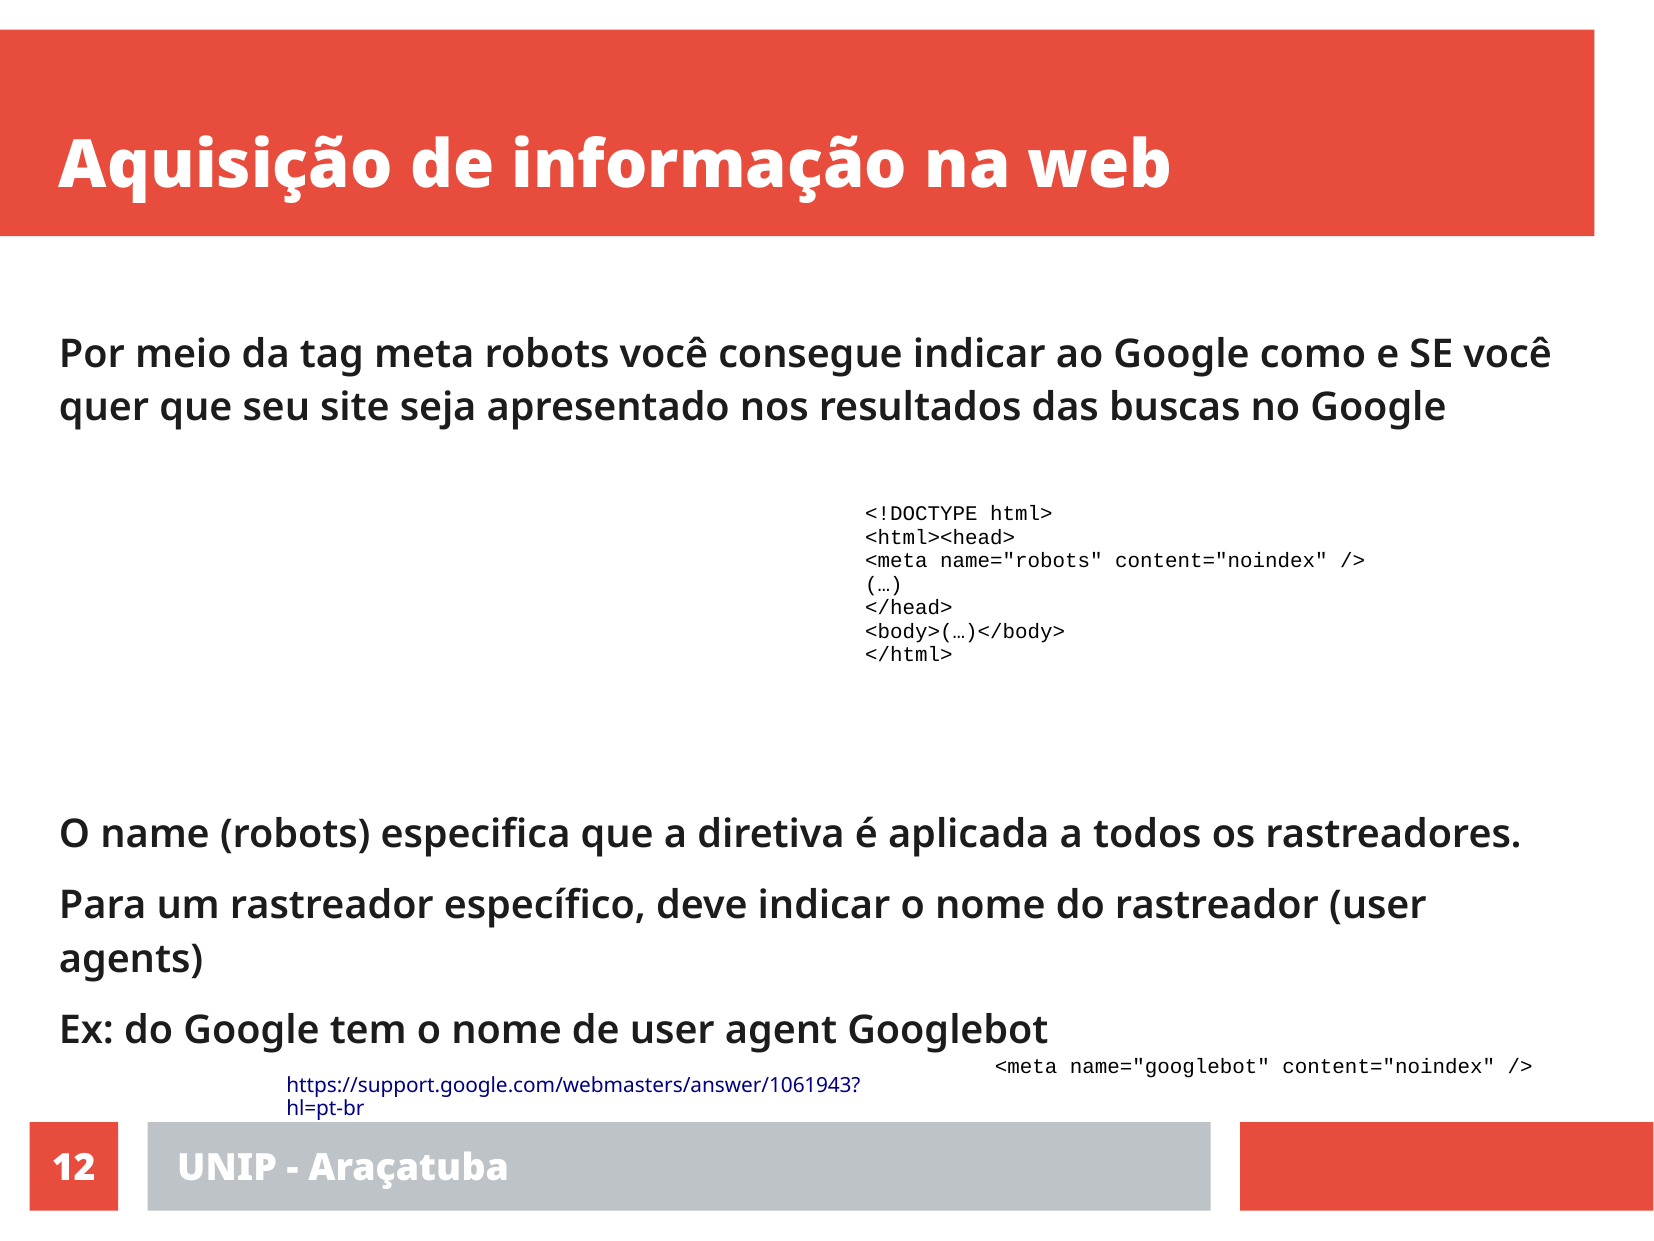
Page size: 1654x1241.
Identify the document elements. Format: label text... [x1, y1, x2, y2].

text_box <!DOCTYPE html> <html><head> <meta name="robots" content="noindex" /> (…) </head> <body>(…)</body> </html> [850, 496, 1487, 776]
title Aquisição de informação na web [59, 59, 1595, 207]
text_box <meta name="googlebot" content="noindex" /> [980, 1048, 1548, 1134]
text_box https://support.google.com/webmasters/answer/1061943?hl=pt-br [271, 1062, 881, 1105]
list Por meio da tag meta robots você consegue indicar ao Google como e SE você quer que seu site seja apresentado nos resultados das buscas no Google O name (robots) especifica que a diretiva é aplicada a todos os rastreadores. Para um rastreador específico, deve indicar o nome do rastreador (user agents) Ex: do Google tem o nome de user agent Googlebot [59, 324, 1565, 1093]
